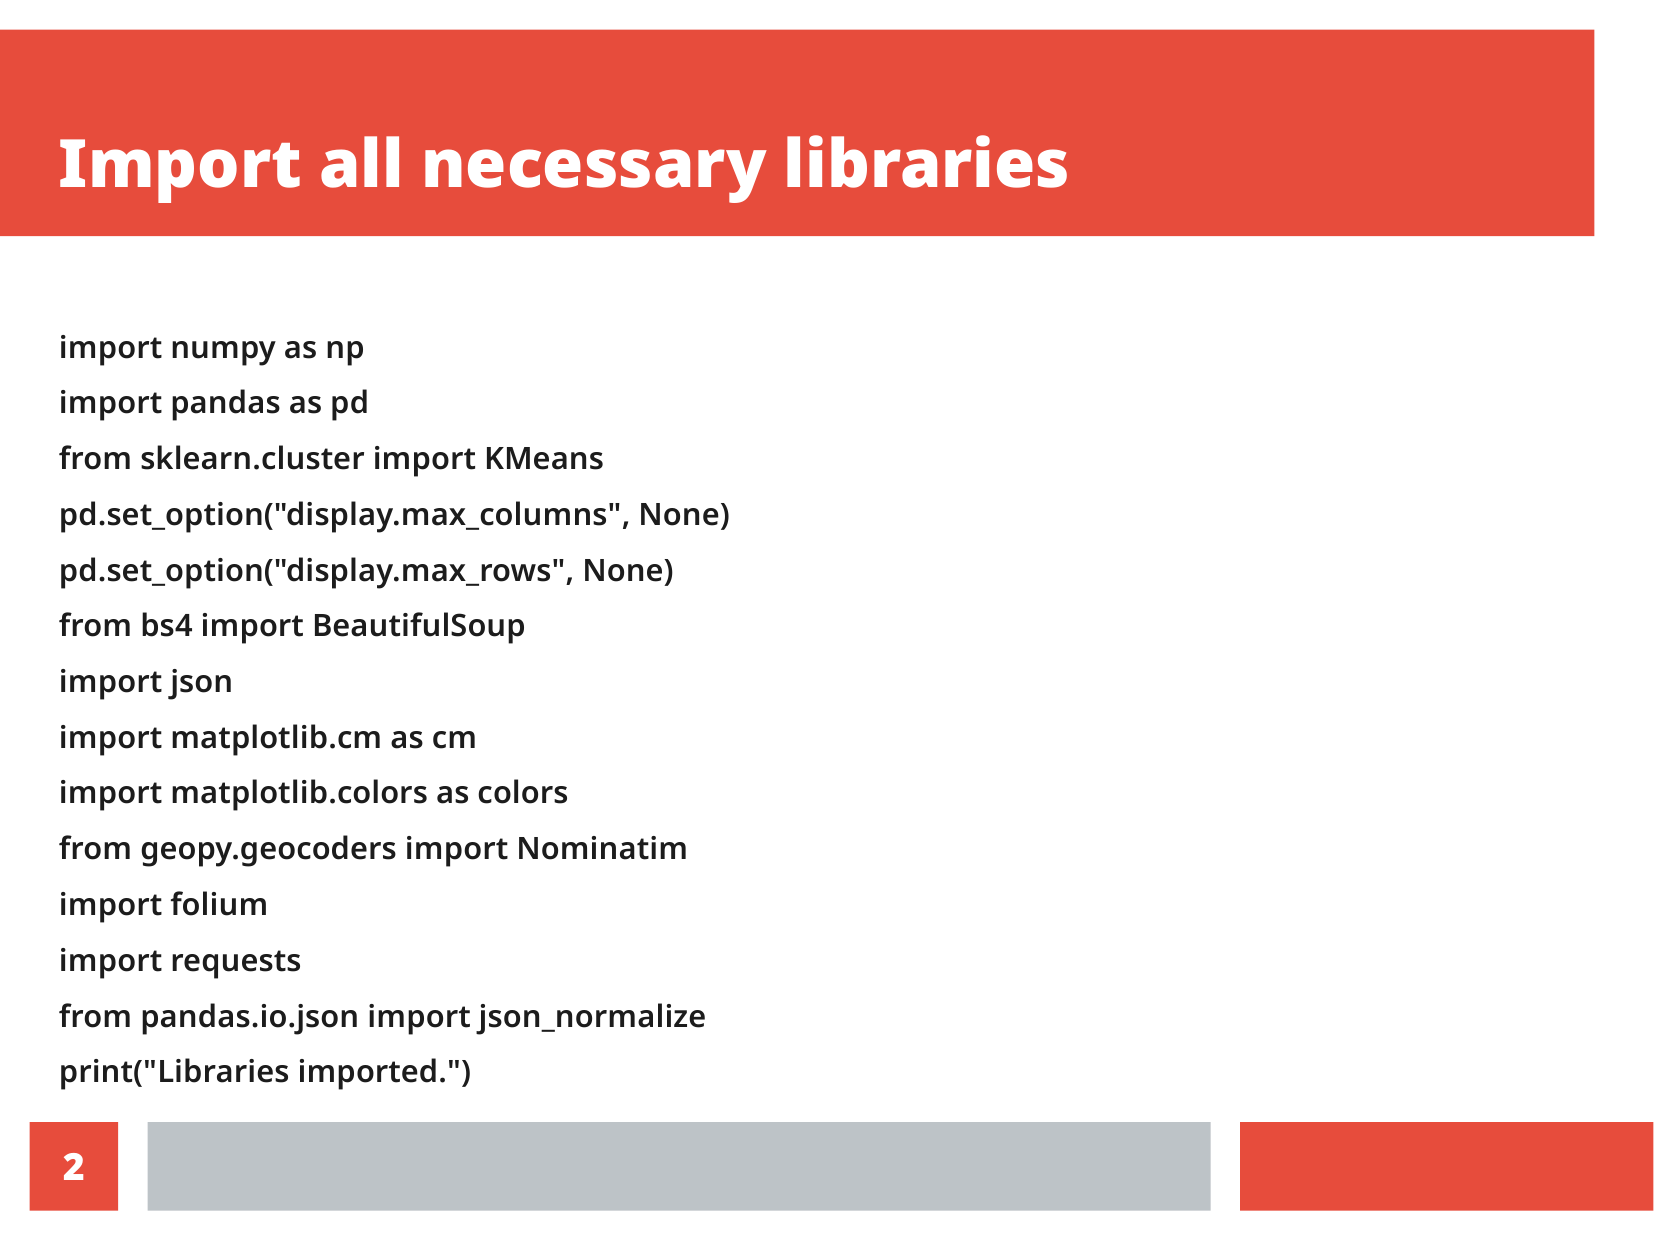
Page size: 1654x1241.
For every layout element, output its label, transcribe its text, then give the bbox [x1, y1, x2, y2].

title Import all necessary libraries [59, 59, 1595, 207]
list import numpy as np import pandas as pd from sklearn.cluster import KMeans pd.set_option("display.max_columns", None) pd.set_option("display.max_rows", None) from bs4 import BeautifulSoup import json import matplotlib.cm as cm import matplotlib.colors as colors from geopy.geocoders import Nominatim import folium import requests from pandas.io.json import json_normalize print("Libraries imported.") [59, 324, 1565, 1093]
